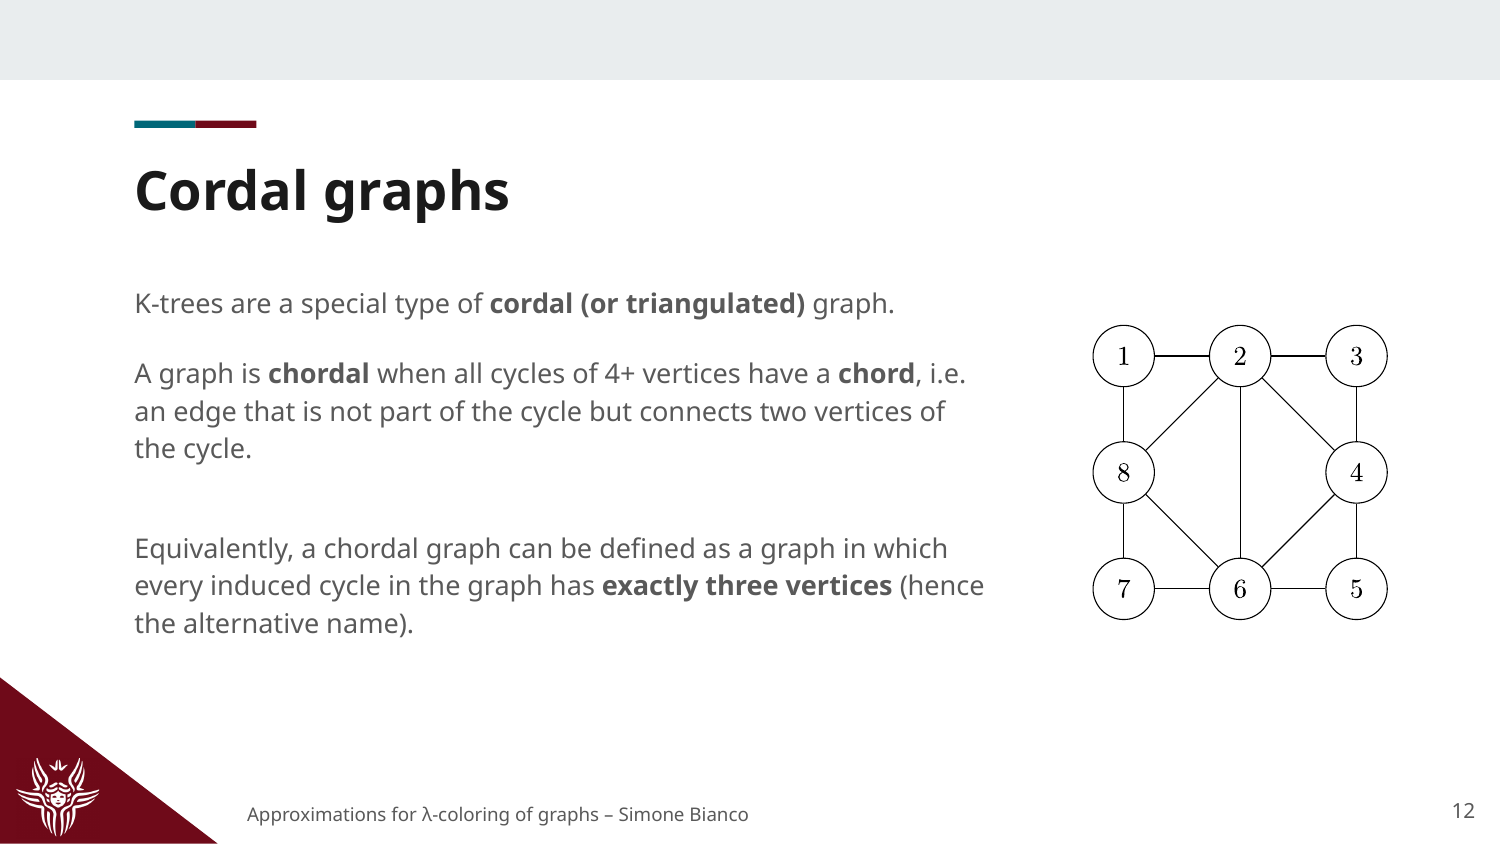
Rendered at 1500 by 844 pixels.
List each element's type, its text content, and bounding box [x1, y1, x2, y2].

picture [1092, 324, 1388, 621]
list K-trees are a special type of cordal (or triangulated) graph. A graph is chordal when all cycles of 4+ vertices have a chord, i.e. an edge that is not part of the cycle but connects two vertices of the cycle. Equivalently, a chordal graph can be defined as a graph in which every induced cycle in the graph has exactly three vertices (hence the alternative name). [119, 266, 1004, 637]
slide_number <number> [1400, 779, 1491, 844]
picture [16, 758, 100, 839]
title Cordal graphs [119, 141, 1381, 230]
text_box Approximations for λ-coloring of graphs – Simone Bianco [232, 783, 1193, 839]
